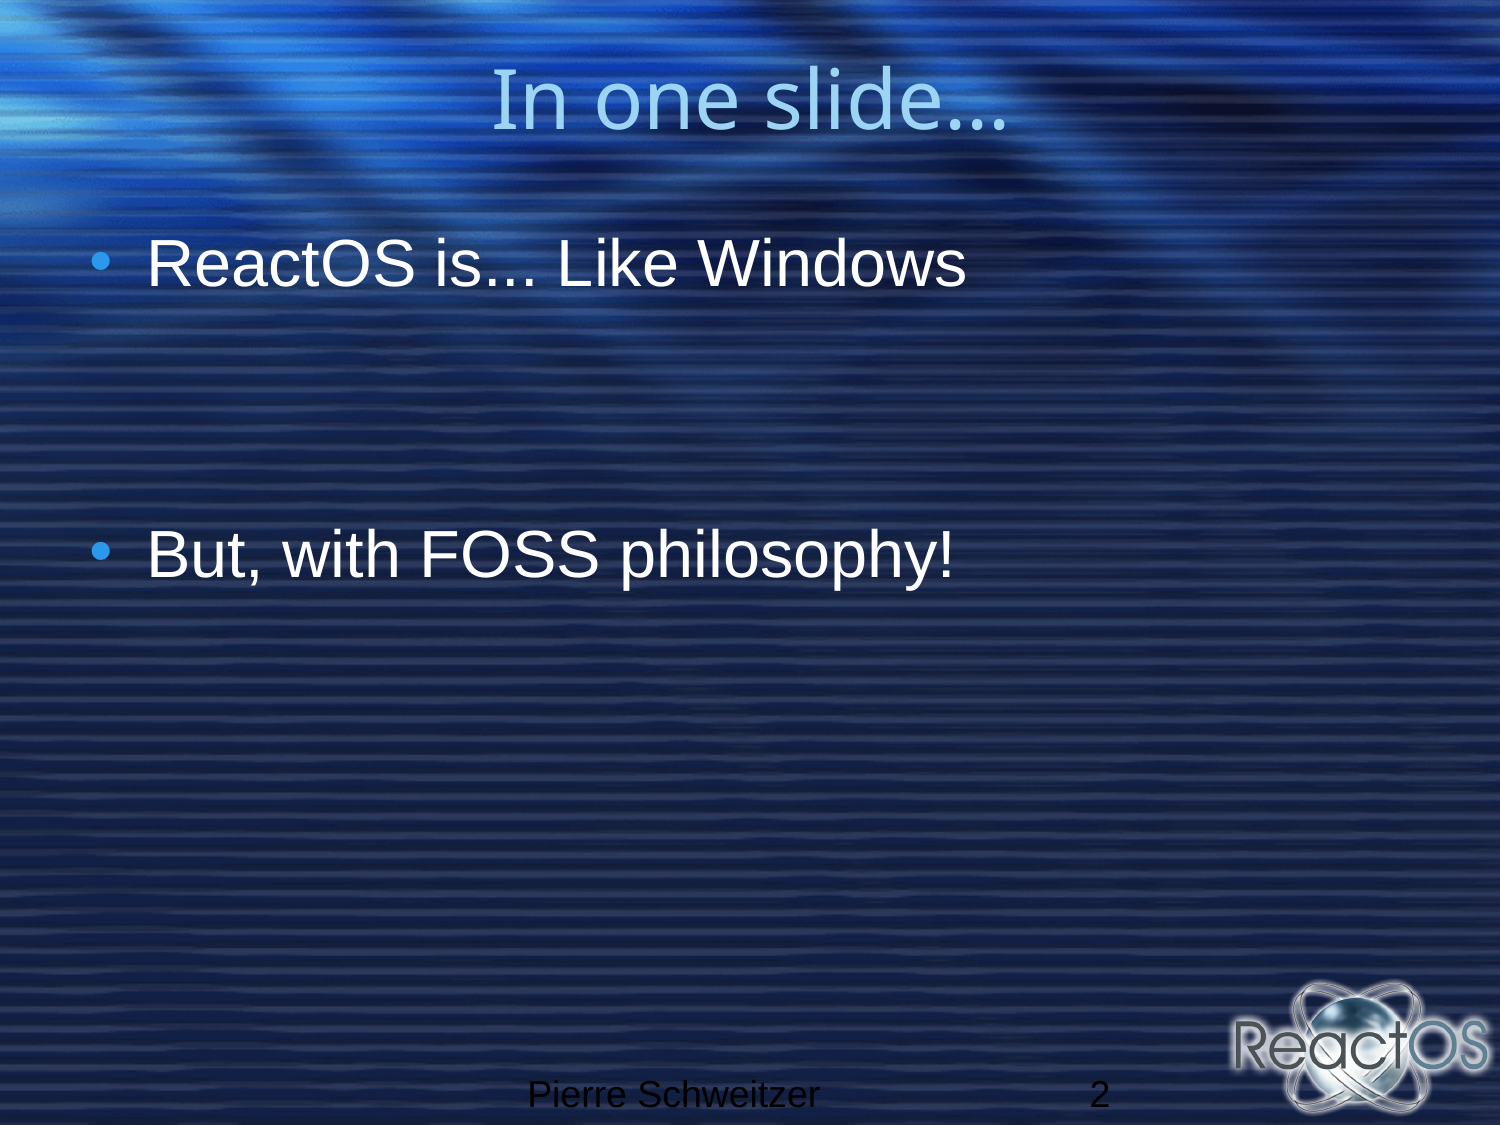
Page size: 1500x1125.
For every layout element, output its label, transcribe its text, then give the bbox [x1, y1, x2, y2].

picture [0, 0, 1500, 1125]
list ReactOS is... Like Windows But, with FOSS philosophy! [75, 212, 1426, 1005]
title In one slide... [76, 31, 1427, 161]
